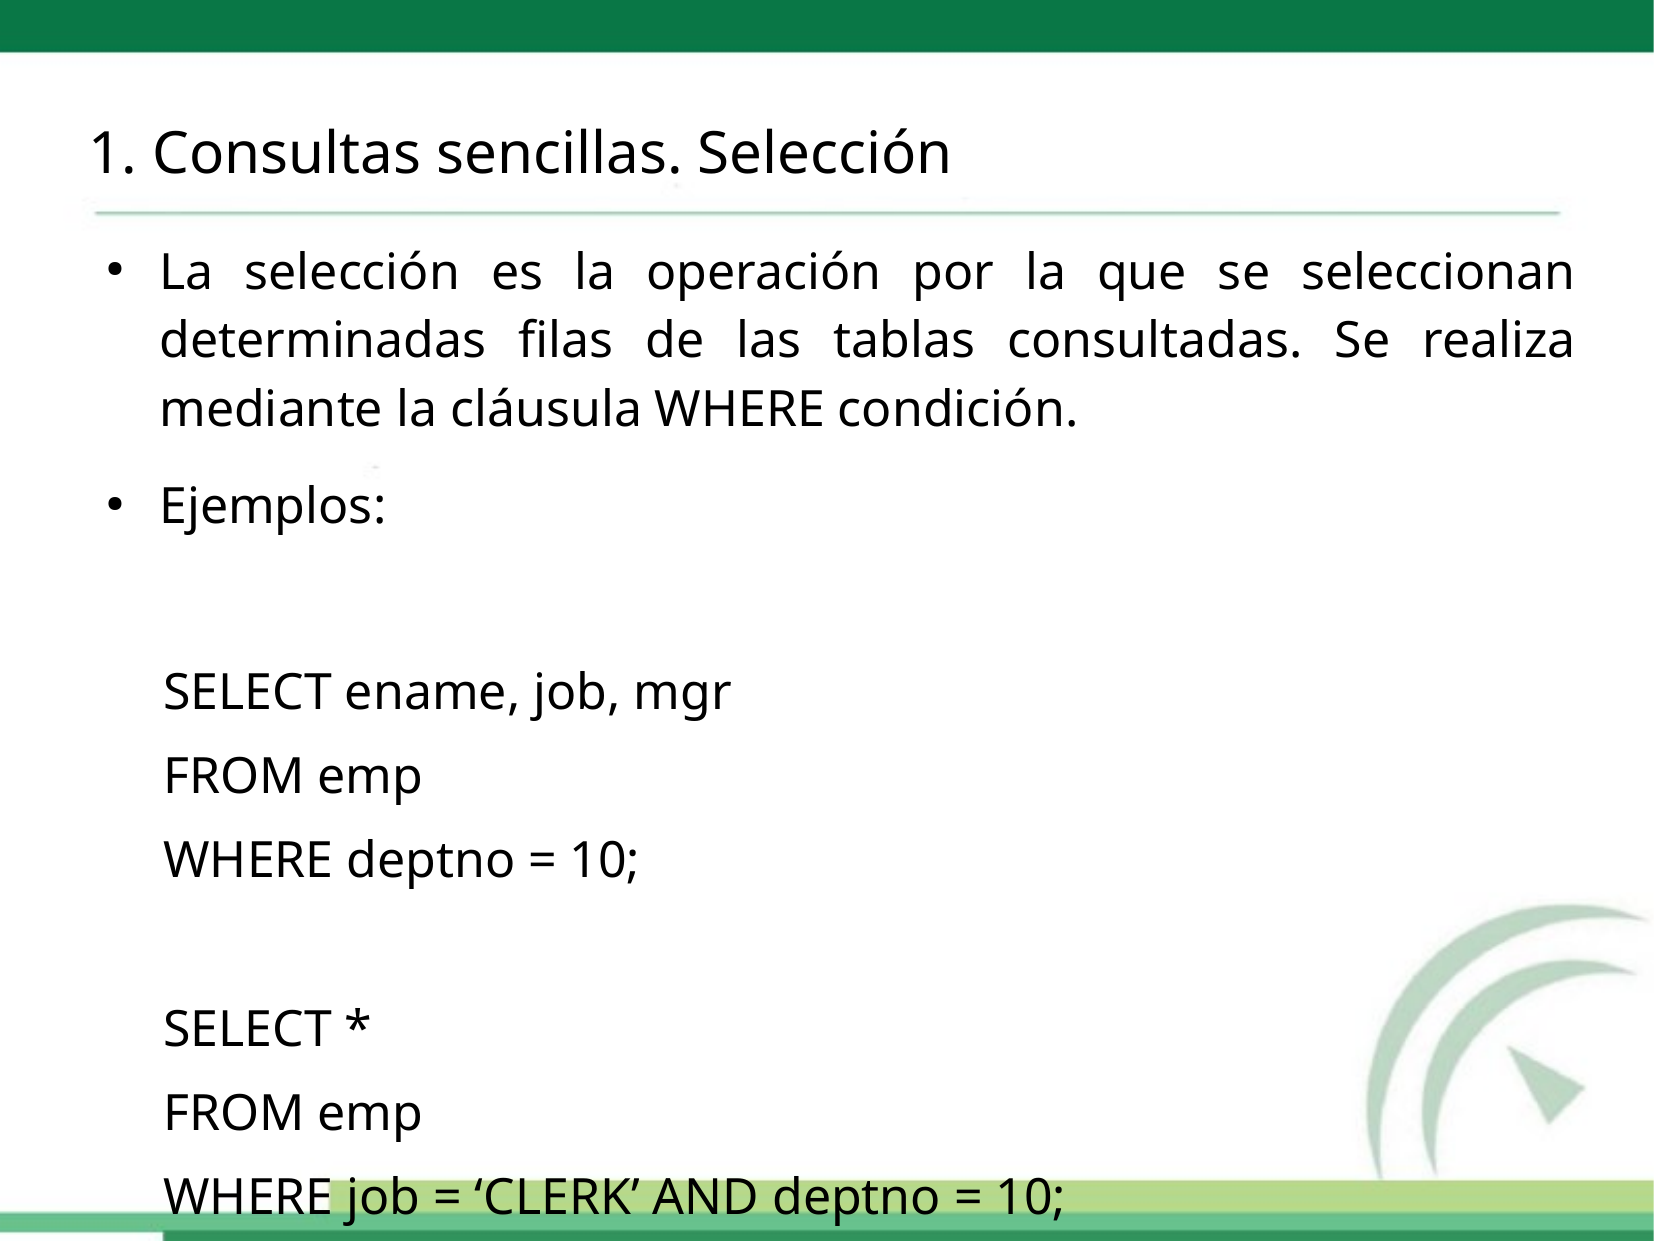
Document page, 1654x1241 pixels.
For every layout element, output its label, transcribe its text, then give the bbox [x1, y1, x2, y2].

list La selección es la operación por la que se seleccionan determinadas filas de las tablas consultadas. Se realiza mediante la cláusula WHERE condición. Ejemplos: SELECT ename, job, mgr FROM emp WHERE deptno = 10; SELECT * FROM emp WHERE job = ‘CLERK’ AND deptno = 10; [88, 236, 1577, 1119]
title 1. Consultas sencillas. Selección [88, 46, 1577, 236]
picture [0, 0, 1654, 1241]
